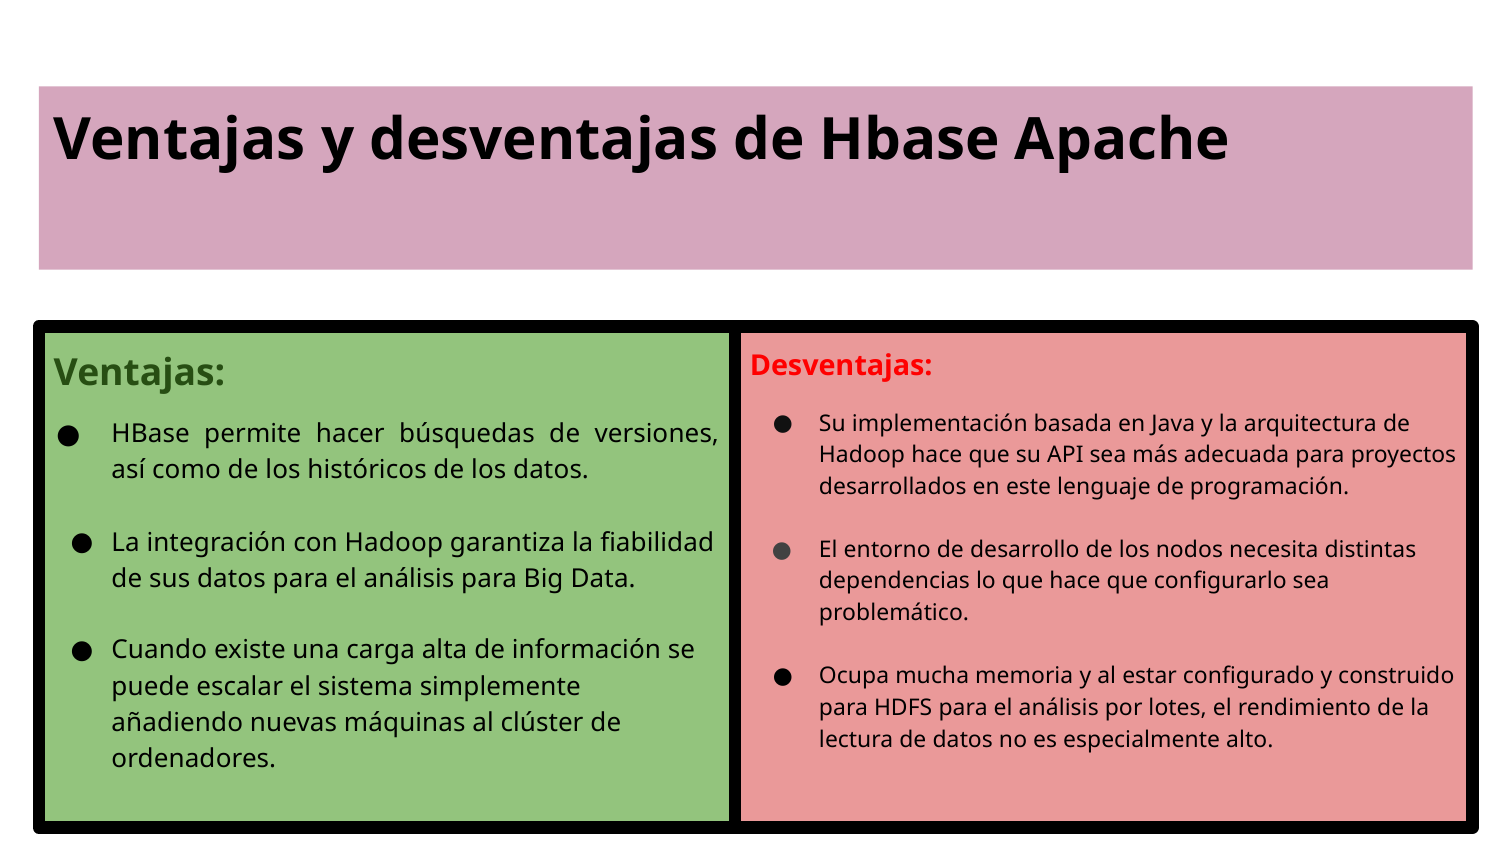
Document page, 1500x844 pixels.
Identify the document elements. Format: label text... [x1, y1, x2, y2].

title Ventajas y desventajas de Hbase Apache [38, 86, 1473, 270]
list Desventajas: Su implementación basada en Java y la arquitectura de Hadoop hace que su API sea más adecuada para proyectos desarrollados en este lenguaje de programación. El entorno de desarrollo de los nodos necesita distintas dependencias lo que hace que configurarlo sea problemático. Ocupa mucha memoria y al estar configurado y construido para HDFS para el análisis por lotes, el rendimiento de la lectura de datos no es especialmente alto. [734, 326, 1473, 828]
list Ventajas: HBase permite hacer búsquedas de versiones, así como de los históricos de los datos. La integración con Hadoop garantiza la fiabilidad de sus datos para el análisis para Big Data. Cuando existe una carga alta de información se puede escalar el sistema simplemente añadiendo nuevas máquinas al clúster de ordenadores. [38, 326, 729, 828]
